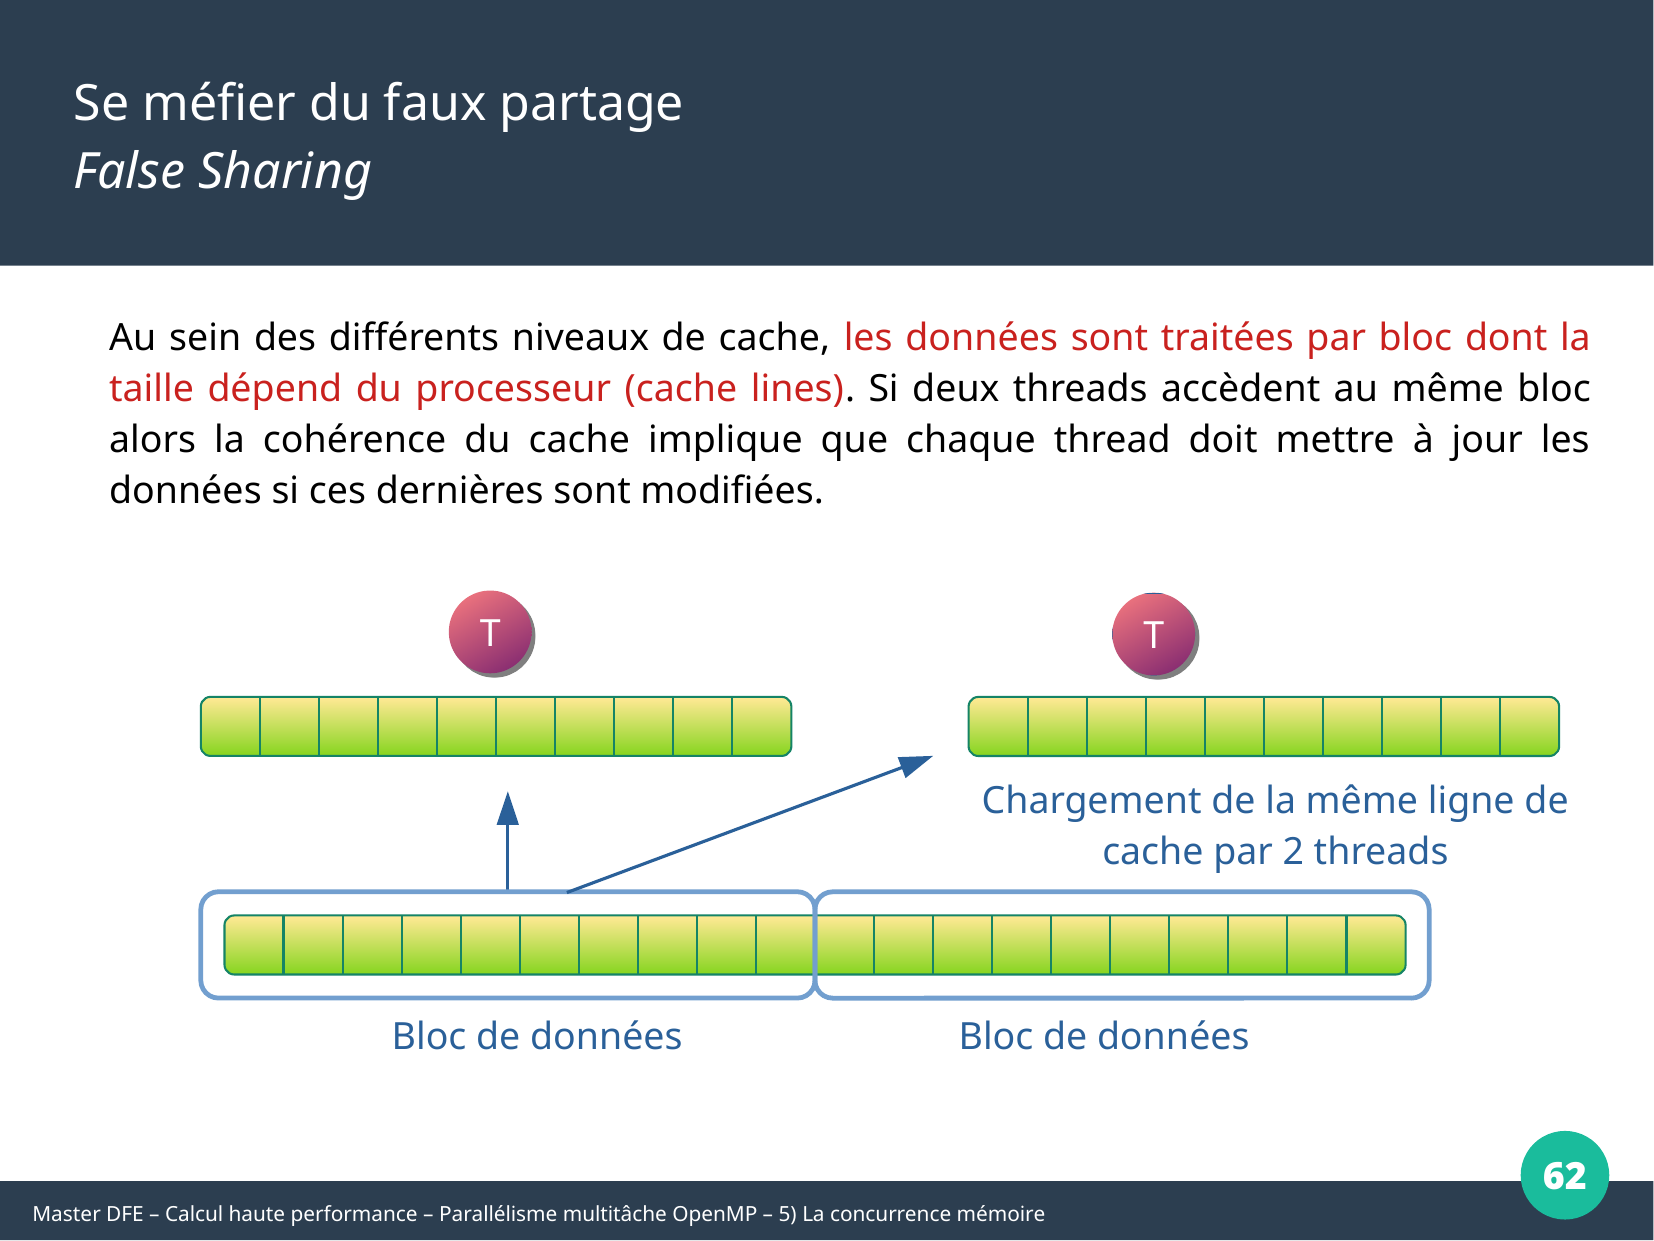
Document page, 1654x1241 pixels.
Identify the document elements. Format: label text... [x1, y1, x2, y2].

text_box [379, 696, 437, 756]
text_box Bloc de données [366, 1002, 709, 1069]
text_box [818, 915, 927, 975]
text_box Chargement de la même ligne de cache par 2 threads [927, 766, 1625, 985]
text_box [556, 696, 614, 756]
text_box [968, 696, 1560, 757]
text_box [733, 696, 792, 756]
text_box T [1112, 592, 1196, 676]
text_box [261, 696, 319, 756]
text_box [674, 696, 732, 756]
text_box [615, 696, 673, 756]
text_box Au sein des différents niveaux de cache, les données sont traitées par bloc dont la taille dépend du processeur (cache lines). Si deux threads accèdent au même bloc alors la cohérence du cache implique que chaque thread doit mettre à jour les données si ces dernières sont modifiées. [94, 303, 1607, 522]
text_box Se méfier du faux partage False Sharing [59, 59, 1477, 209]
text_box Bloc de données [933, 1002, 1276, 1069]
text_box T [448, 590, 532, 674]
text_box [497, 696, 555, 756]
text_box [200, 696, 260, 756]
text_box [320, 696, 378, 756]
text_box [224, 915, 812, 975]
text_box Master DFE – Calcul haute performance – Parallélisme multitâche OpenMP – 5) La concurrence mémoire [17, 1191, 1436, 1235]
text_box [438, 696, 496, 756]
